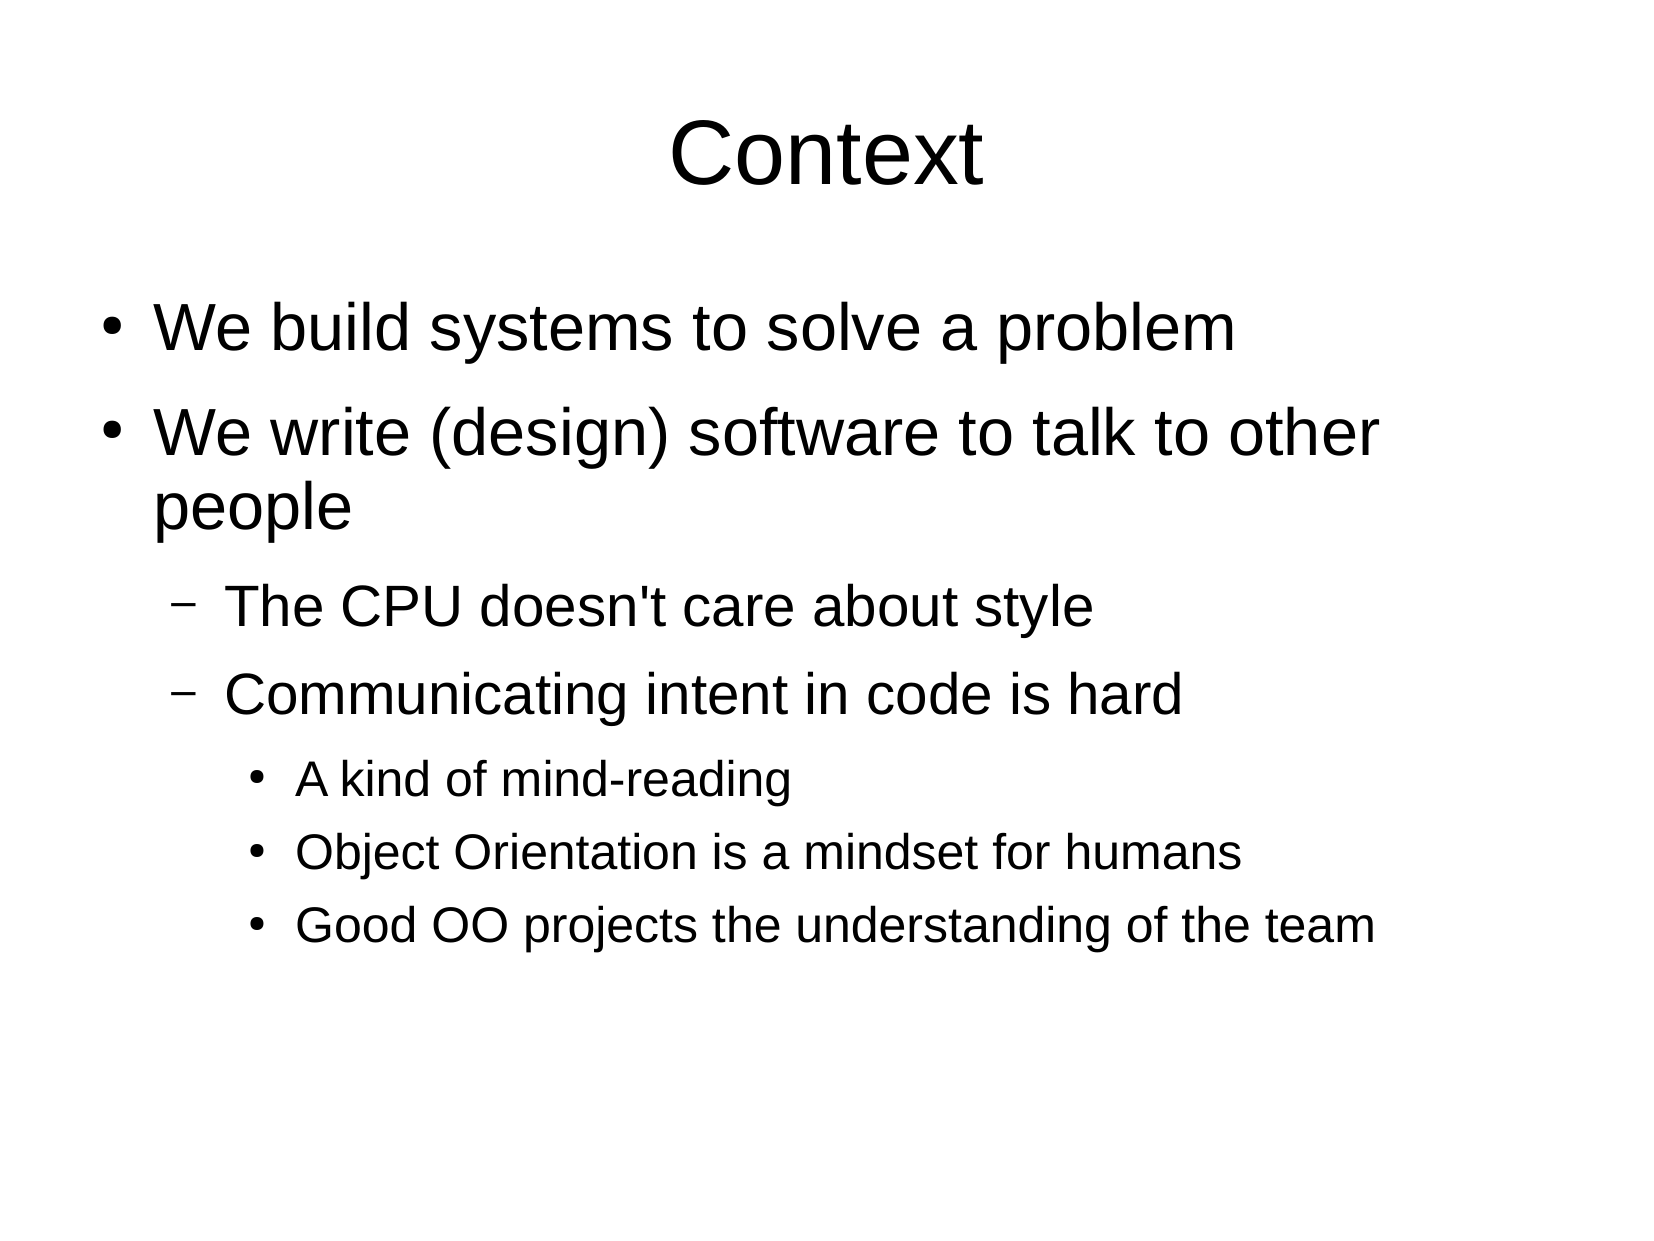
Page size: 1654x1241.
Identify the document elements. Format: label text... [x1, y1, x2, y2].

list We build systems to solve a problem We write (design) software to talk to other people The CPU doesn't care about style Communicating intent in code is hard A kind of mind-reading Object Orientation is a mindset for humans Good OO projects the understanding of the team [82, 290, 1538, 1010]
title Context [82, 49, 1571, 257]
